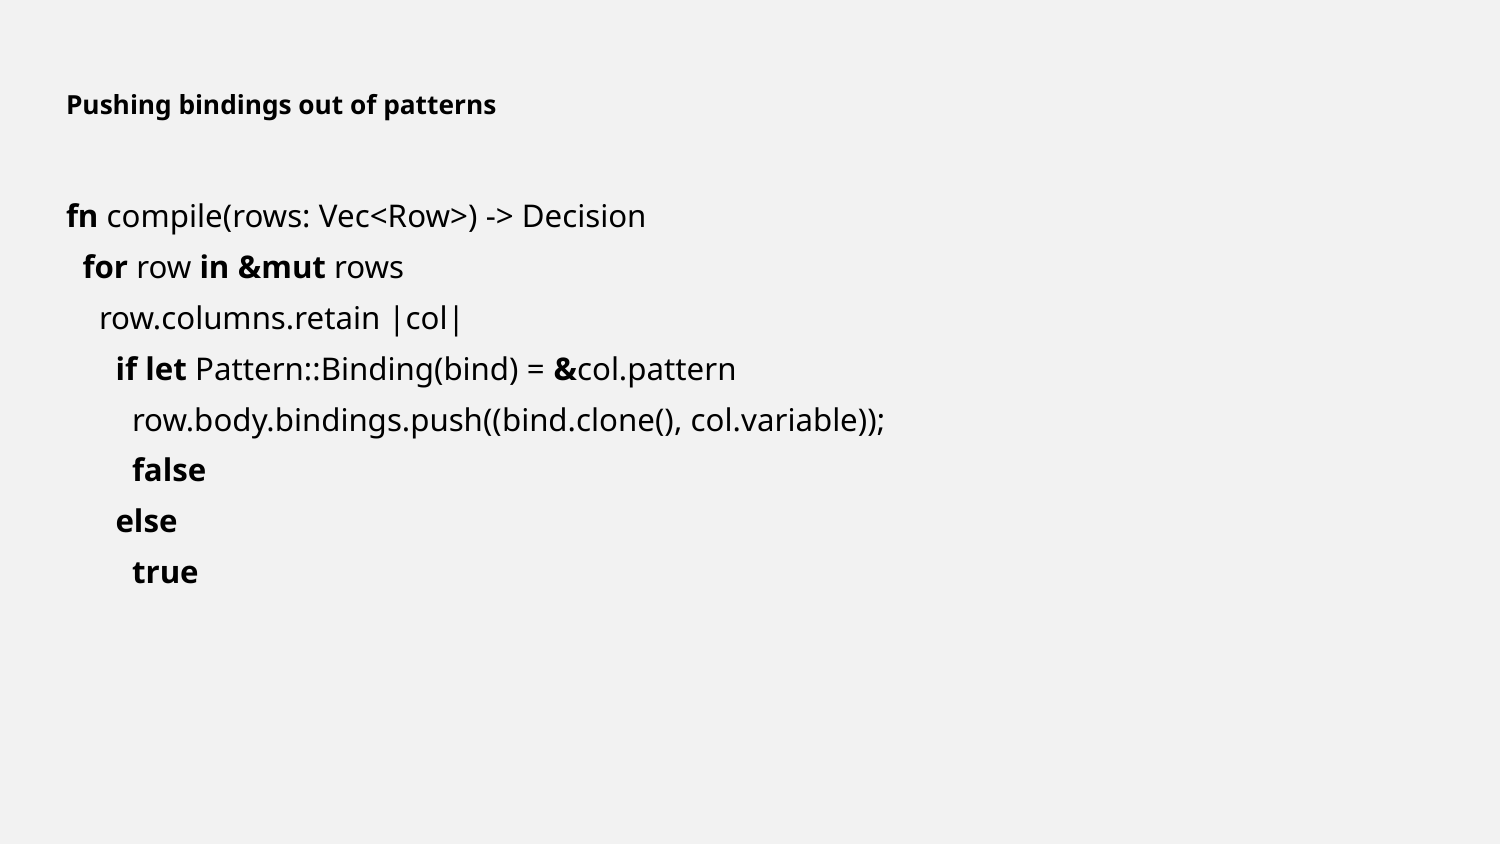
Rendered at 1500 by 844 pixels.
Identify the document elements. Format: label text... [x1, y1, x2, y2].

title Pushing bindings out of patterns [51, 72, 1449, 167]
list fn compile(rows: Vec<Row>) -> Decision for row in &mut rows row.columns.retain |col| if let Pattern::Binding(bind) = &col.pattern row.body.bindings.push((bind.clone(), col.variable)); false else true [51, 189, 1449, 806]
